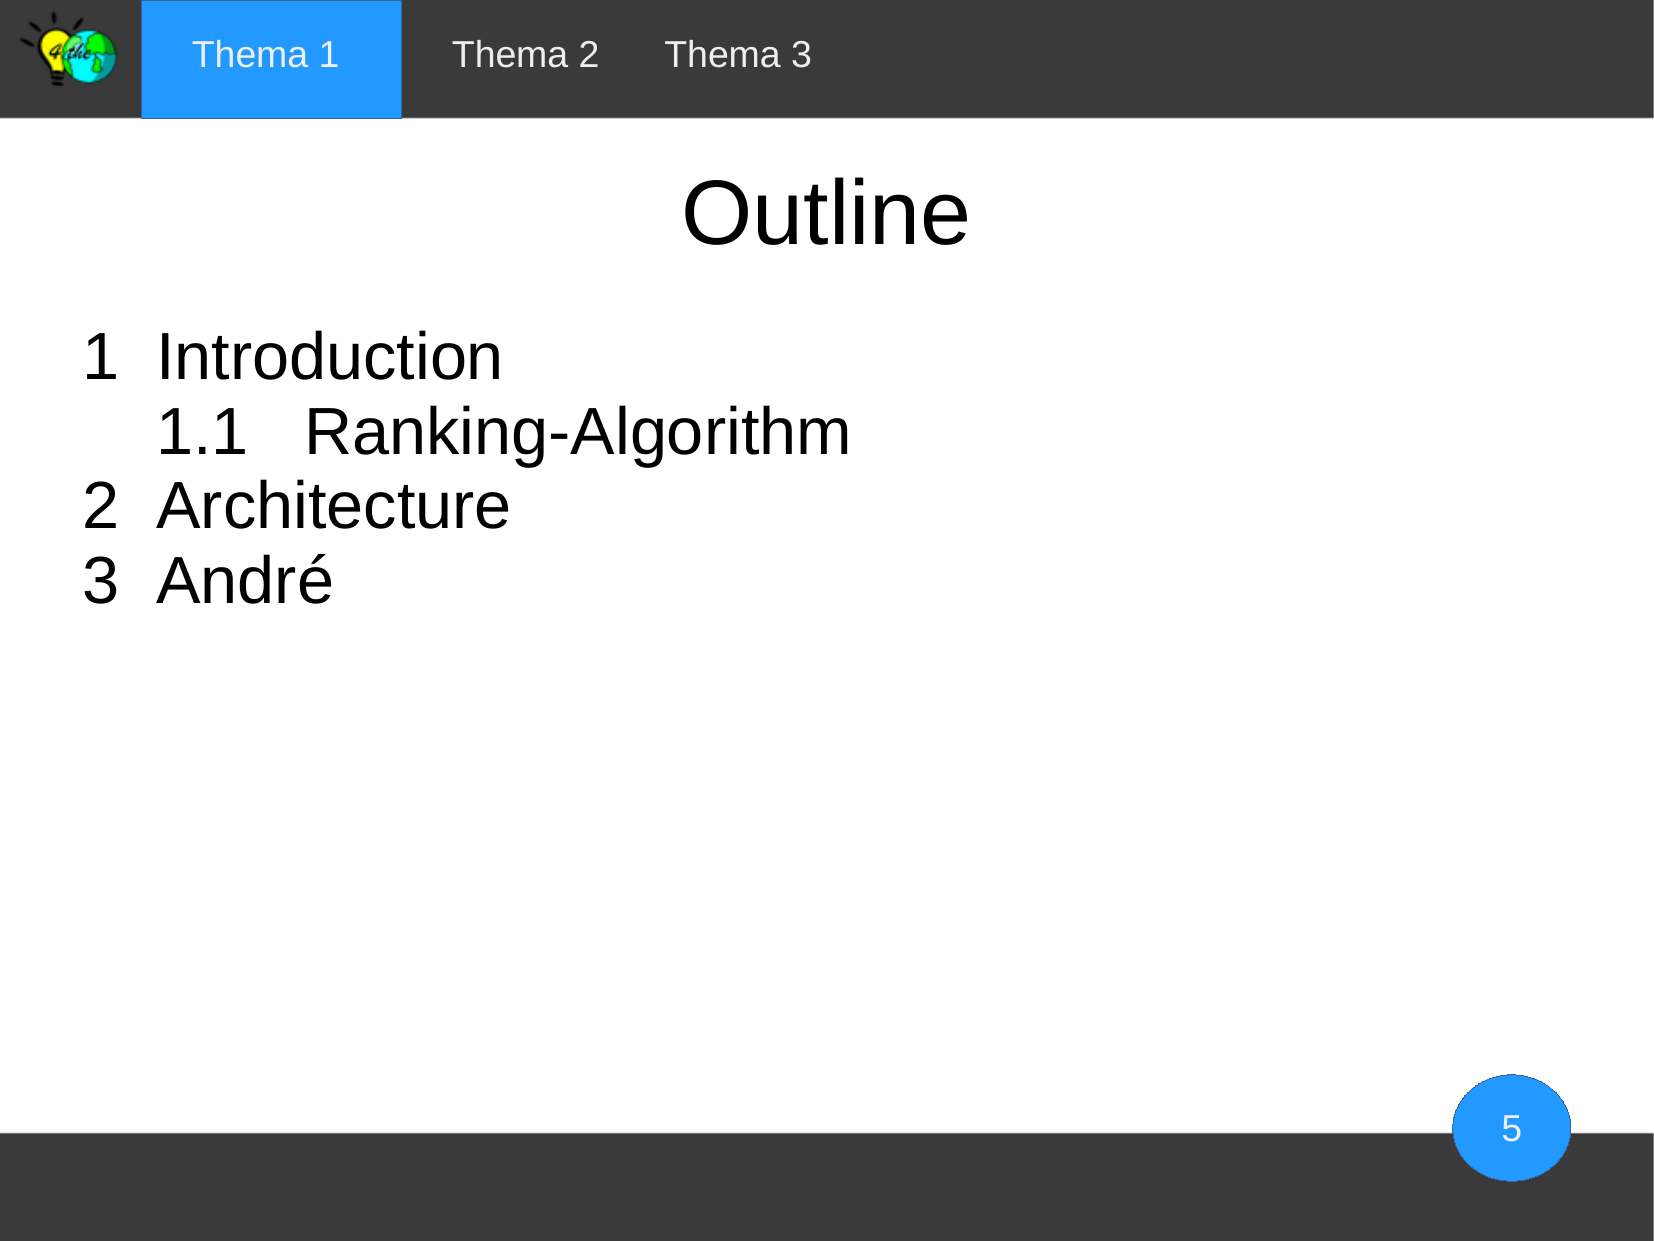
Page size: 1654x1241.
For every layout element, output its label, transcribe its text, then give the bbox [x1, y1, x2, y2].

text_box [141, 0, 402, 119]
text_box Thema 1 [177, 25, 355, 83]
text_box Thema 2 [437, 25, 615, 83]
subtitle 1 Introduction 1.1 Ranking-Algorithm 2 Architecture 3 André [82, 318, 1571, 1099]
picture [0, 0, 1654, 1241]
text_box Thema 3 [649, 25, 828, 83]
text_box <Foliennummer> [1452, 1099, 1571, 1182]
title Outline [82, 129, 1571, 296]
